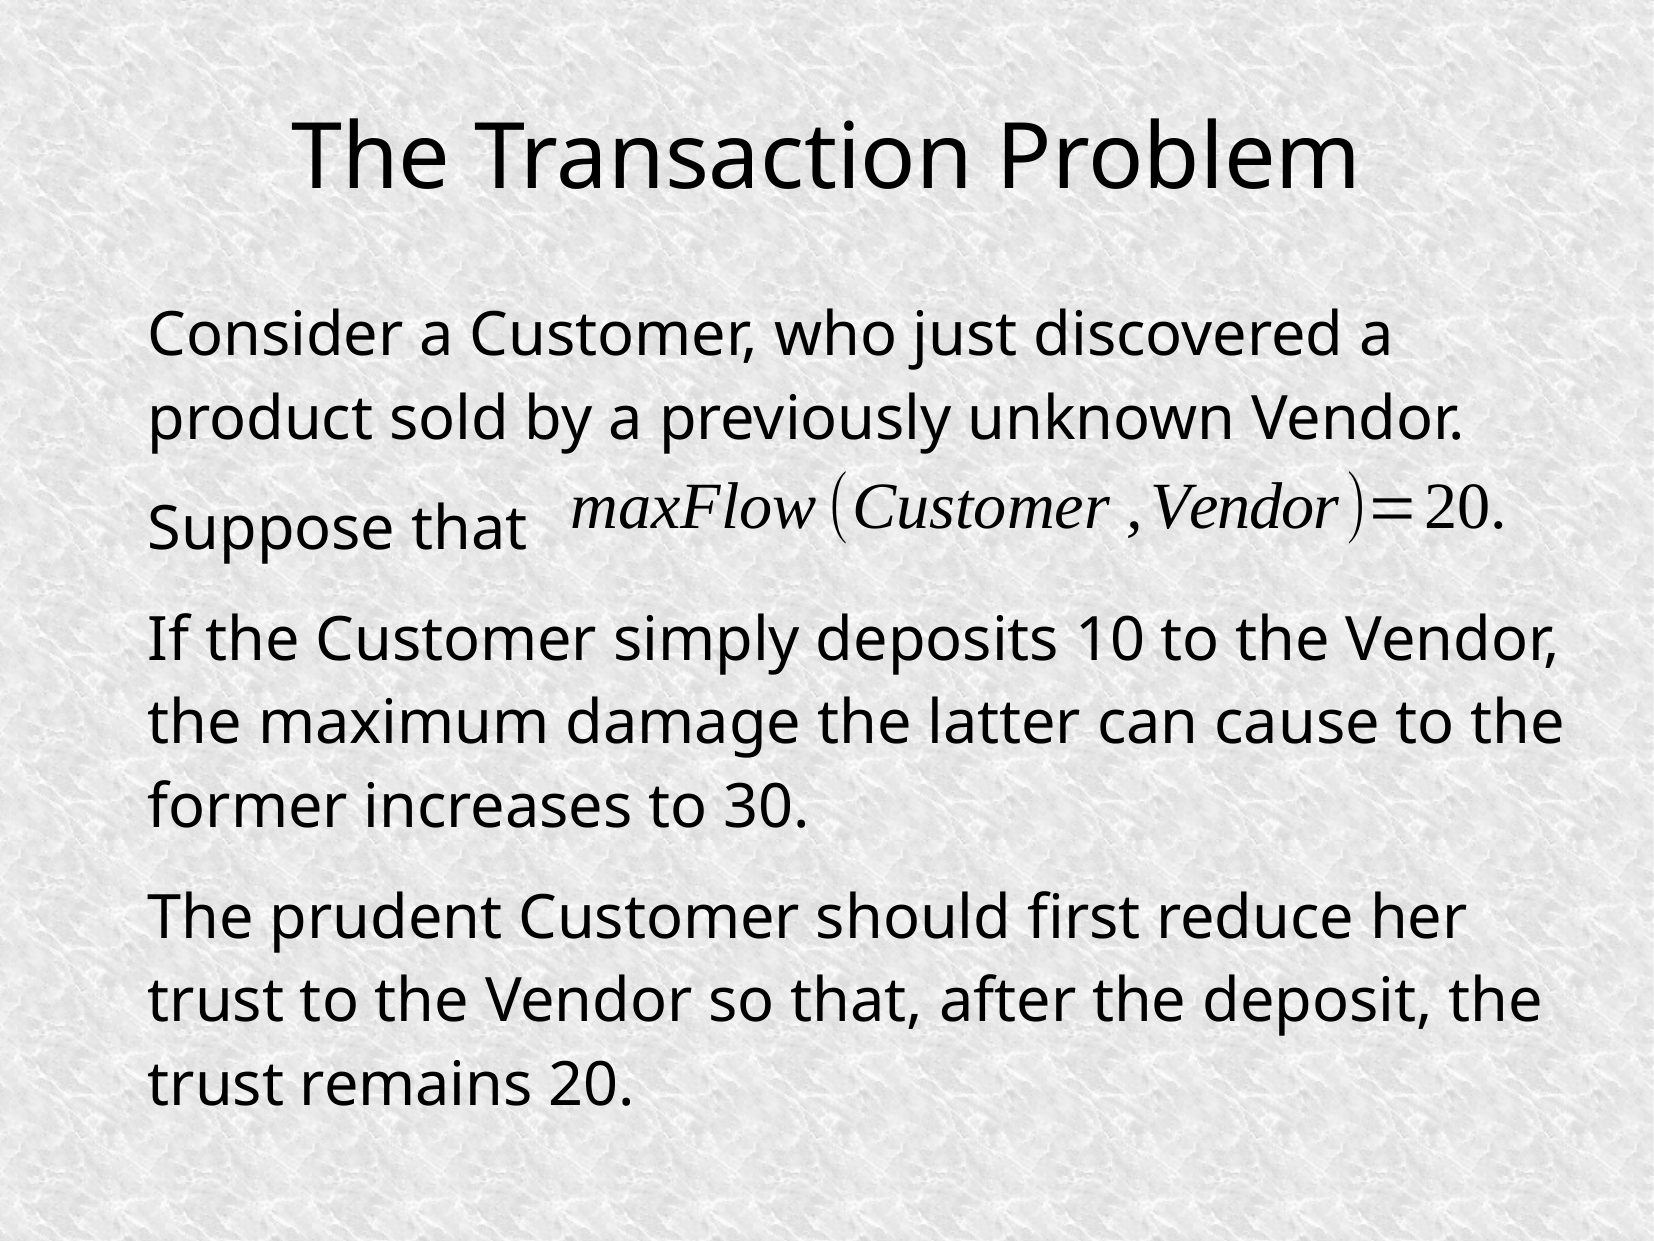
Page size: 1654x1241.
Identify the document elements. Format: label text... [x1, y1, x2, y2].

list Consider a Customer, who just discovered a product sold by a previously unknown Vendor. Suppose that If the Customer simply deposits 10 to the Vendor, the maximum damage the latter can cause to the former increases to 30. The prudent Customer should first reduce her trust to the Vendor so that, after the deposit, the trust remains 20. [82, 290, 1571, 1141]
chart [554, 466, 1522, 546]
picture [0, 0, 1654, 1241]
title The Transaction Problem [82, 49, 1571, 257]
